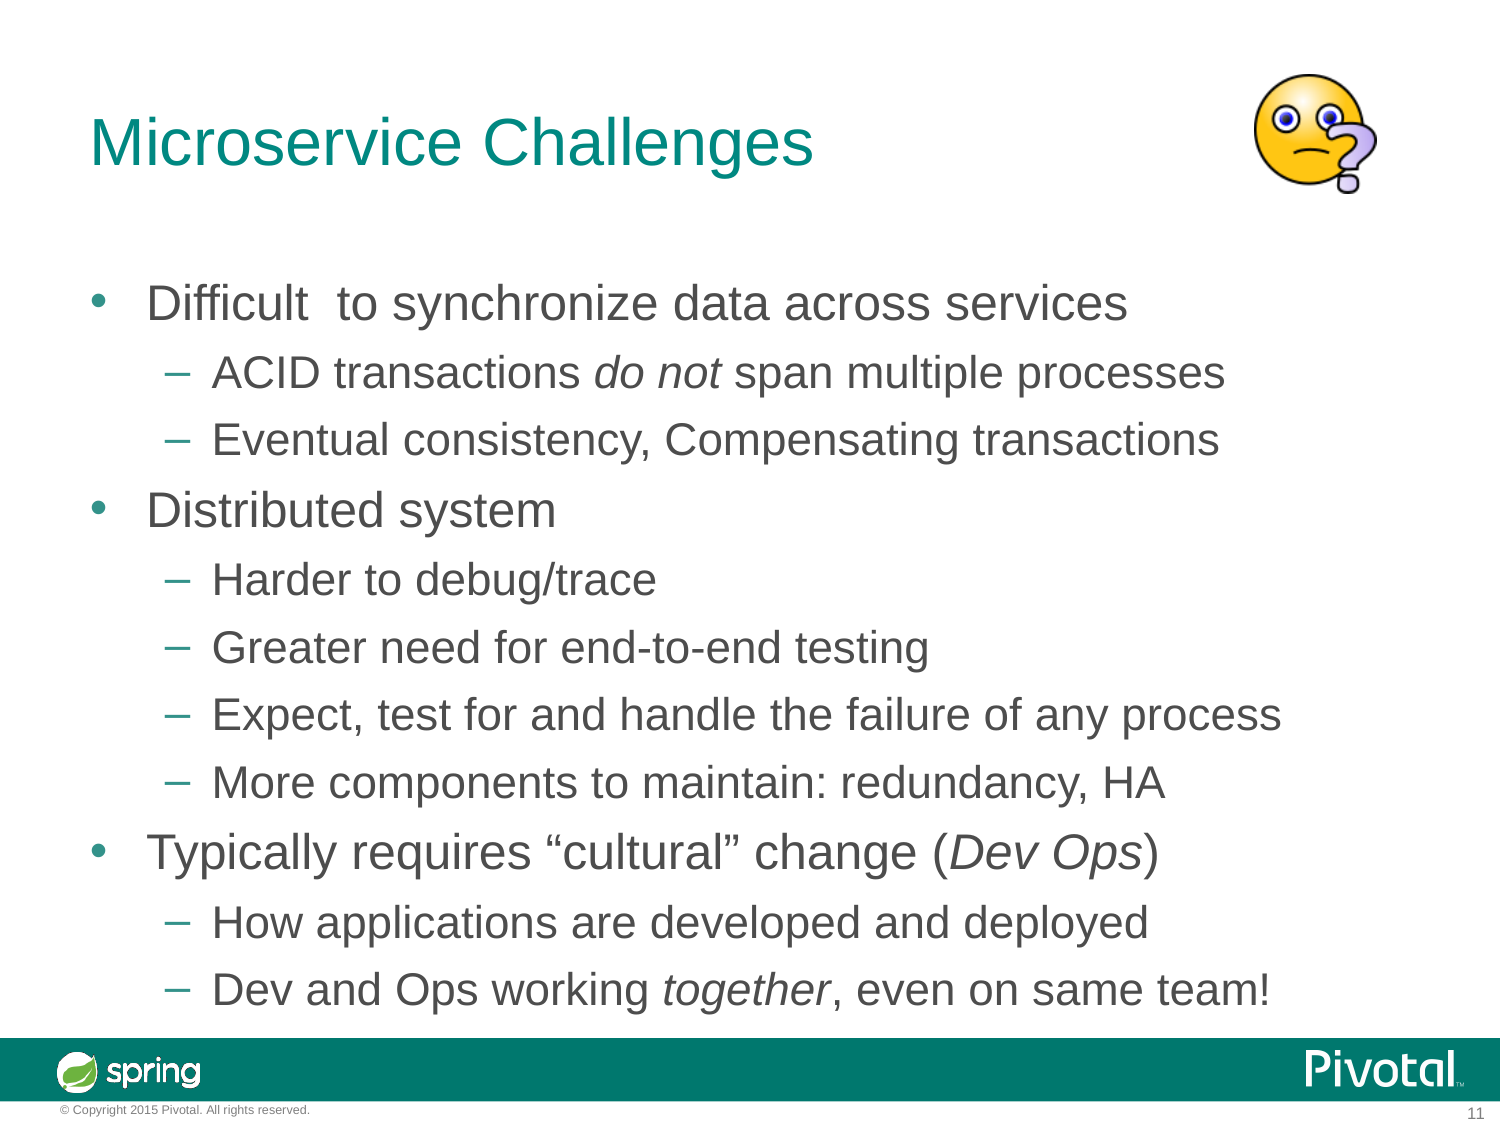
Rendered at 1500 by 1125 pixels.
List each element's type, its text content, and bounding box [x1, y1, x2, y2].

list Difficult to synchronize data across services ACID transactions do not span multiple processes Eventual consistency, Compensating transactions Distributed system Harder to debug/trace Greater need for end-to-end testing Expect, test for and handle the failure of any process More components to maintain: redundancy, HA Typically requires “cultural” change (Dev Ops) How applications are developed and deployed Dev and Ops working together, even on same team! [75, 262, 1426, 1023]
title Microservice Challenges [75, 45, 1426, 233]
picture [32, 1041, 210, 1103]
picture [1254, 74, 1377, 194]
picture [1306, 1050, 1464, 1087]
